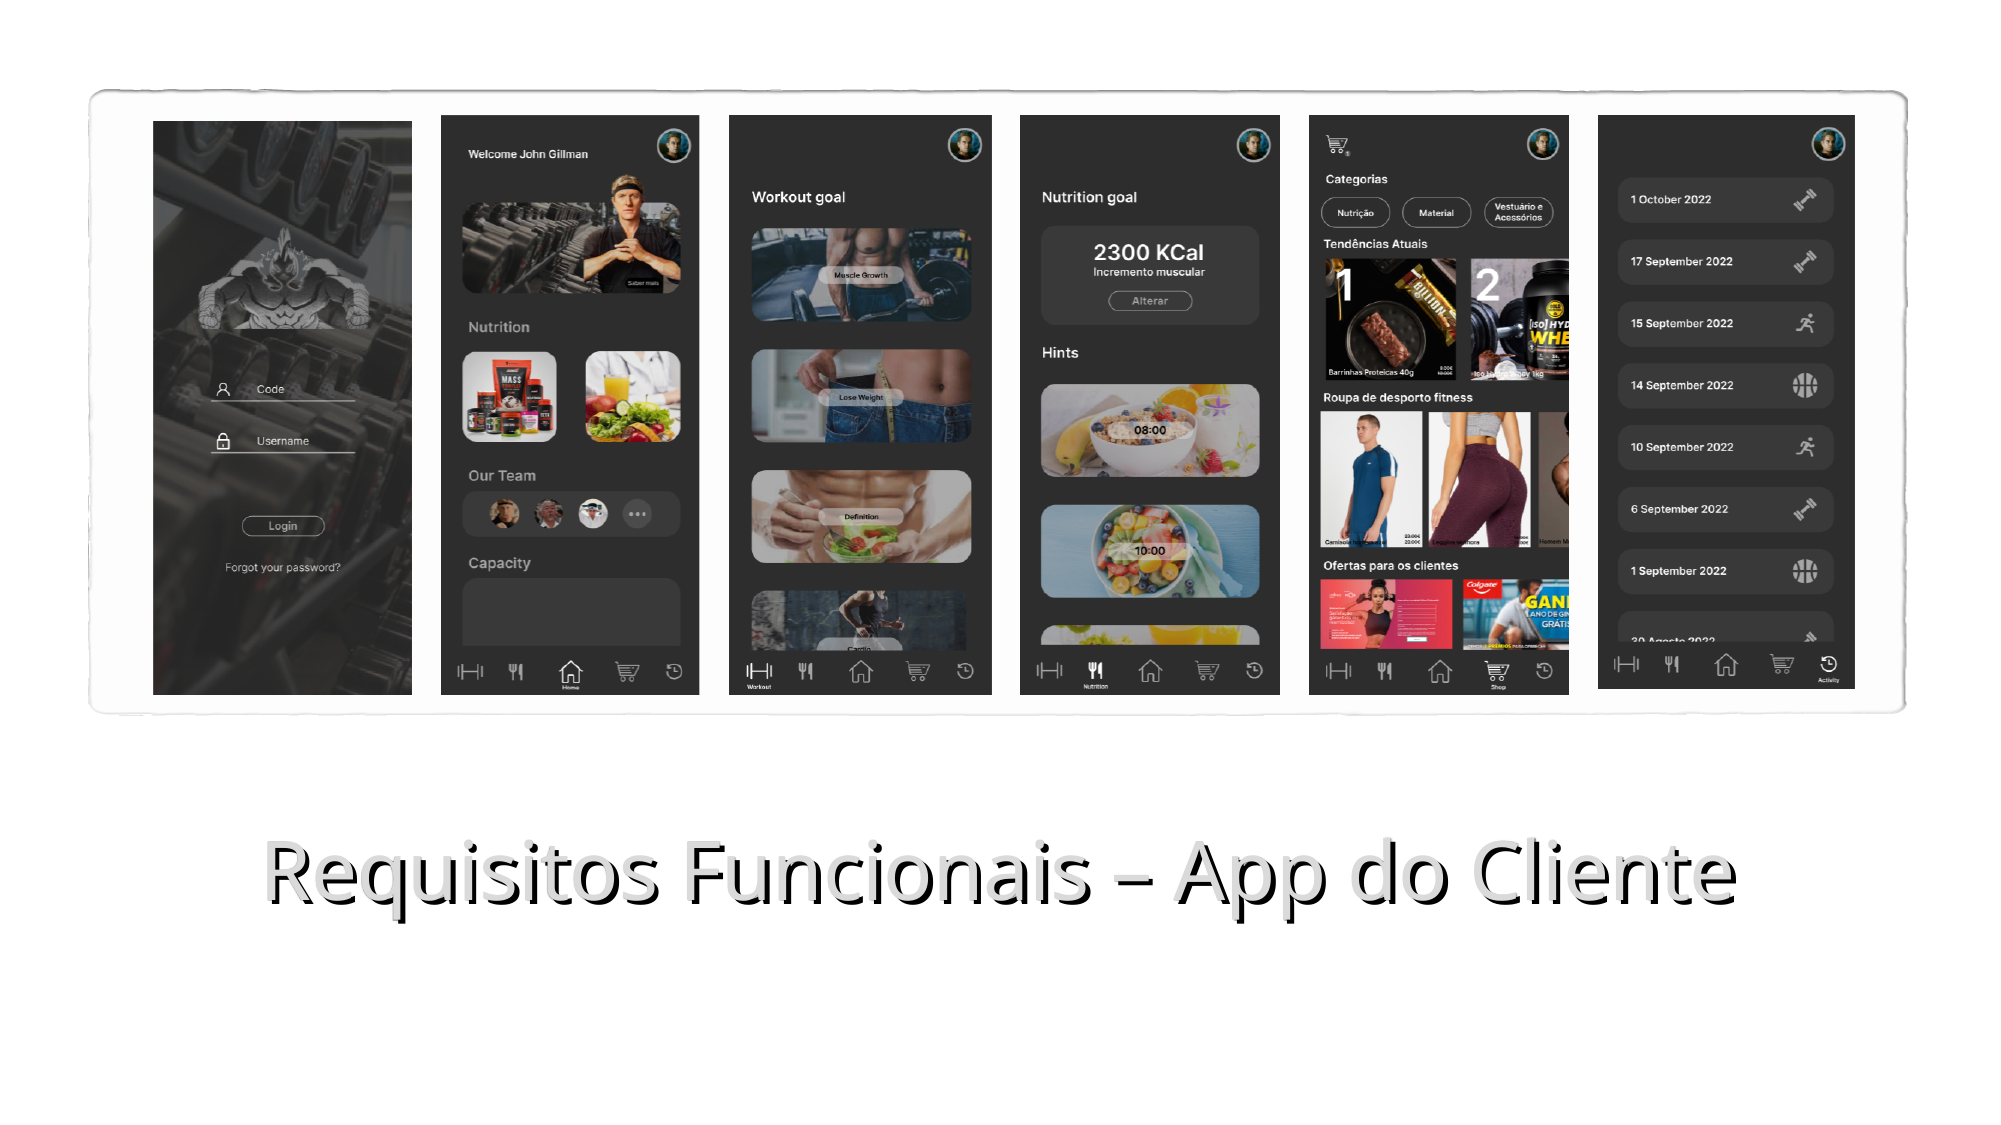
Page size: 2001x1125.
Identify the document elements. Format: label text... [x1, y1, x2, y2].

picture [88, 89, 1908, 716]
title Requisitos Funcionais – App do Cliente [224, 740, 1774, 926]
